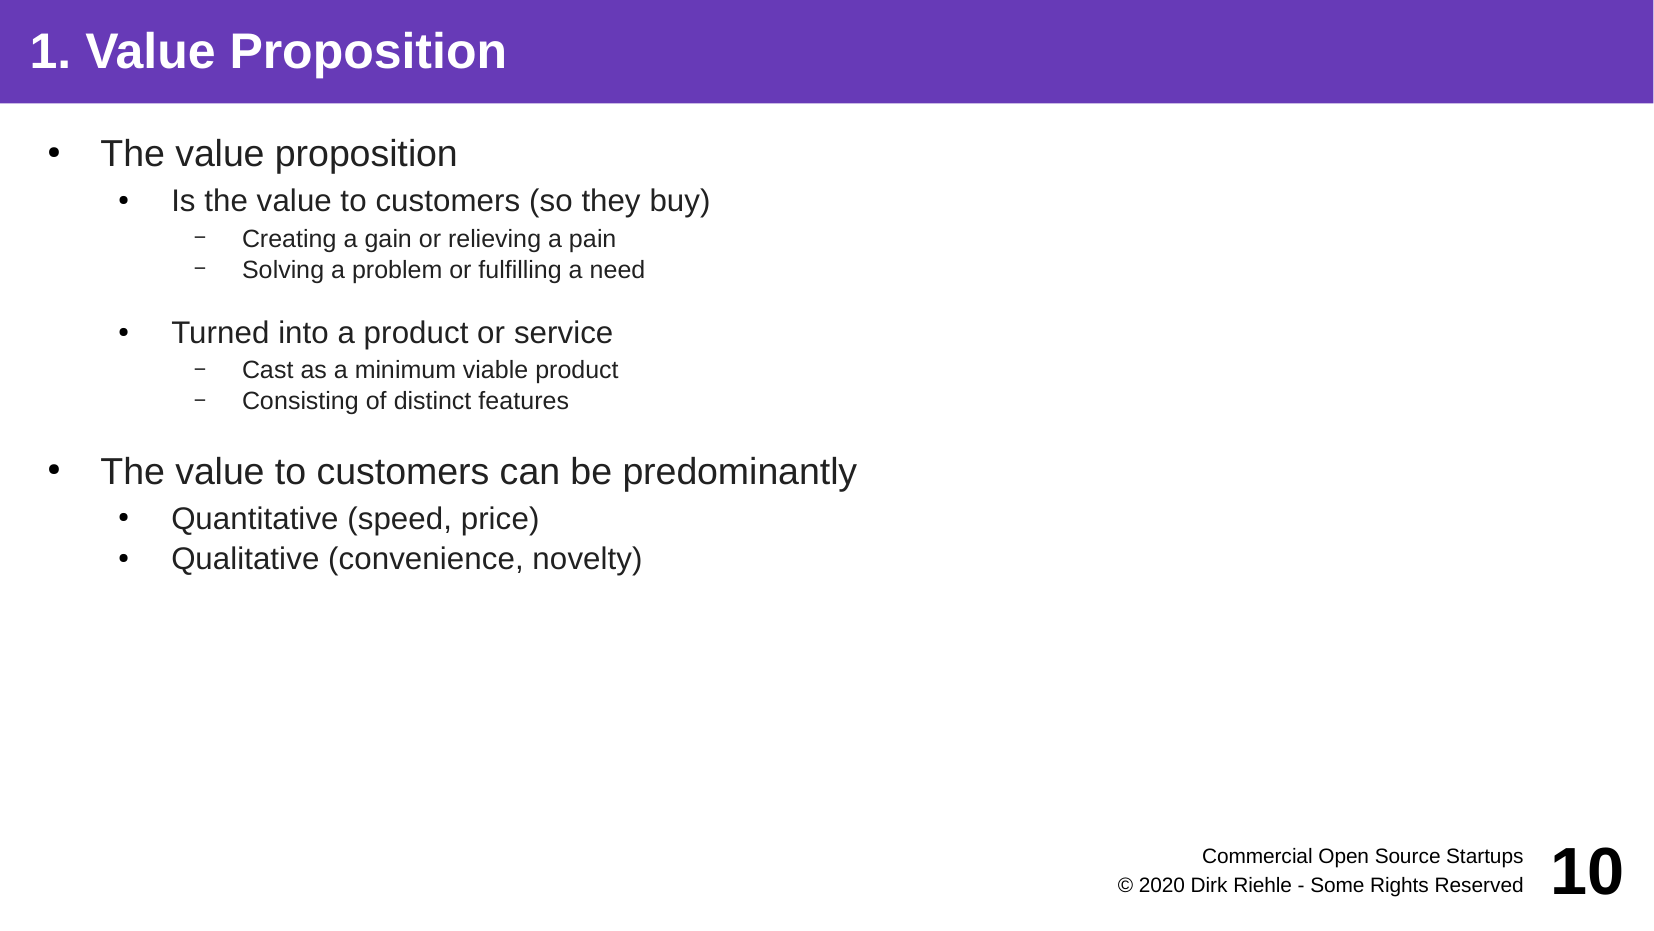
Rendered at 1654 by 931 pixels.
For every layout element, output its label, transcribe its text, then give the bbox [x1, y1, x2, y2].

list The value proposition Is the value to customers (so they buy) Creating a gain or relieving a pain Solving a problem or fulfilling a need Turned into a product or service Cast as a minimum viable product Consisting of distinct features The value to customers can be predominantly Quantitative (speed, price) Qualitative (convenience, novelty) [29, 132, 1625, 813]
title 1. Value Proposition [0, 0, 1654, 104]
